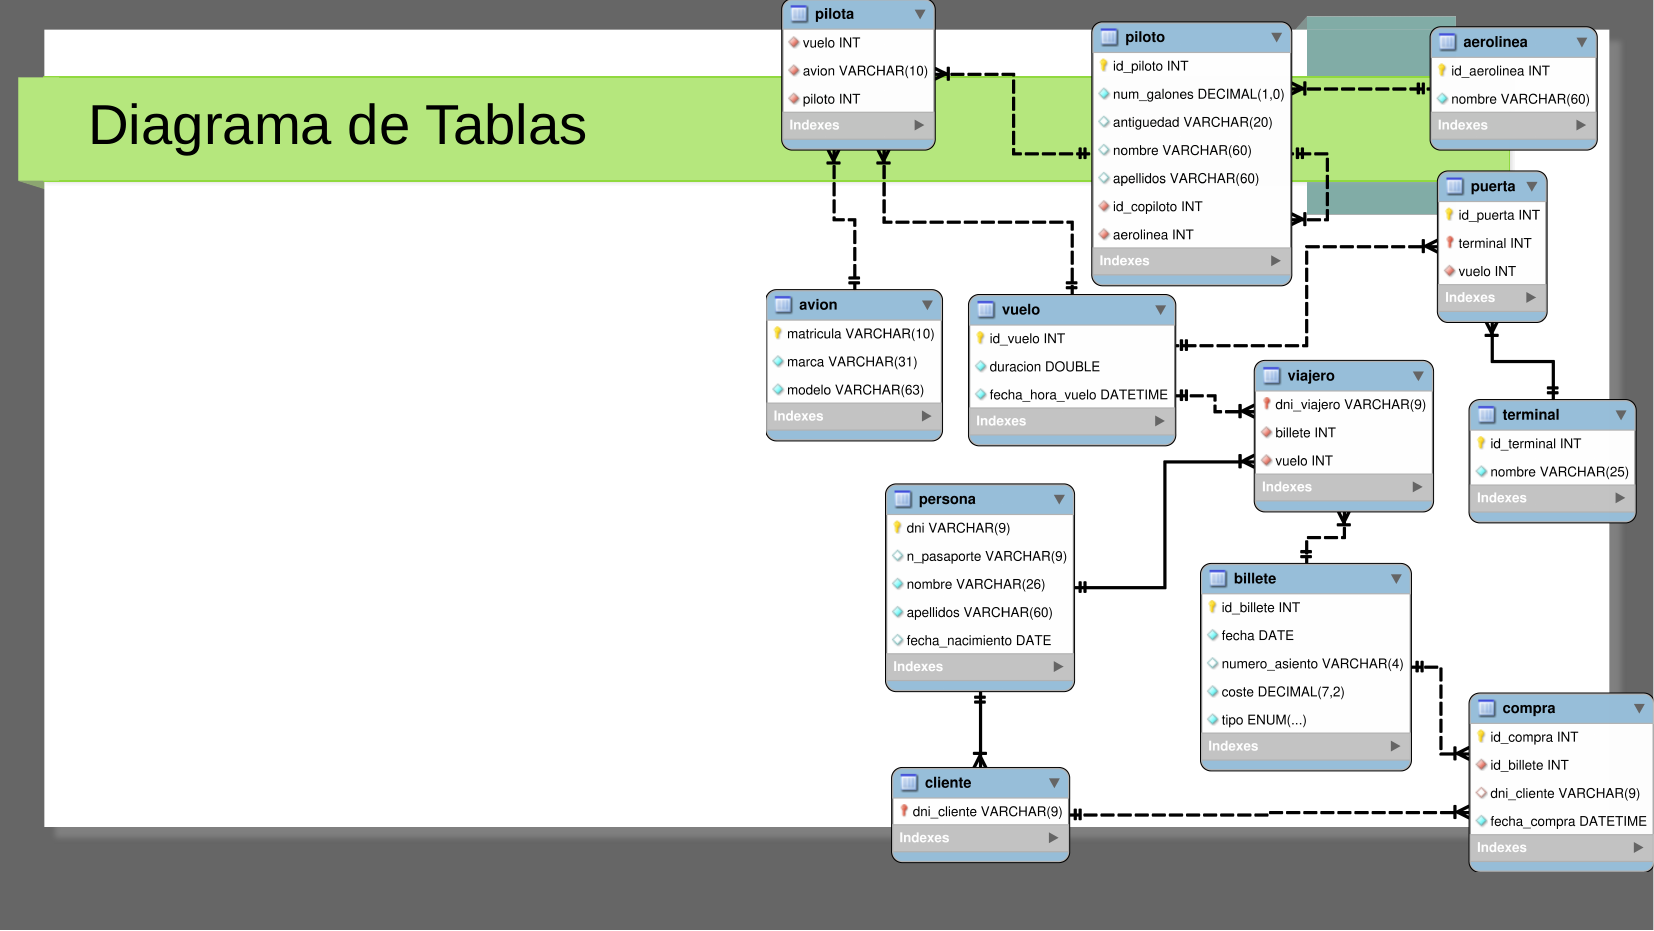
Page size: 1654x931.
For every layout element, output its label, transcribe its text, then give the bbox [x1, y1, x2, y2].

picture [766, 0, 1654, 872]
title Diagrama de Tablas [88, 73, 766, 178]
